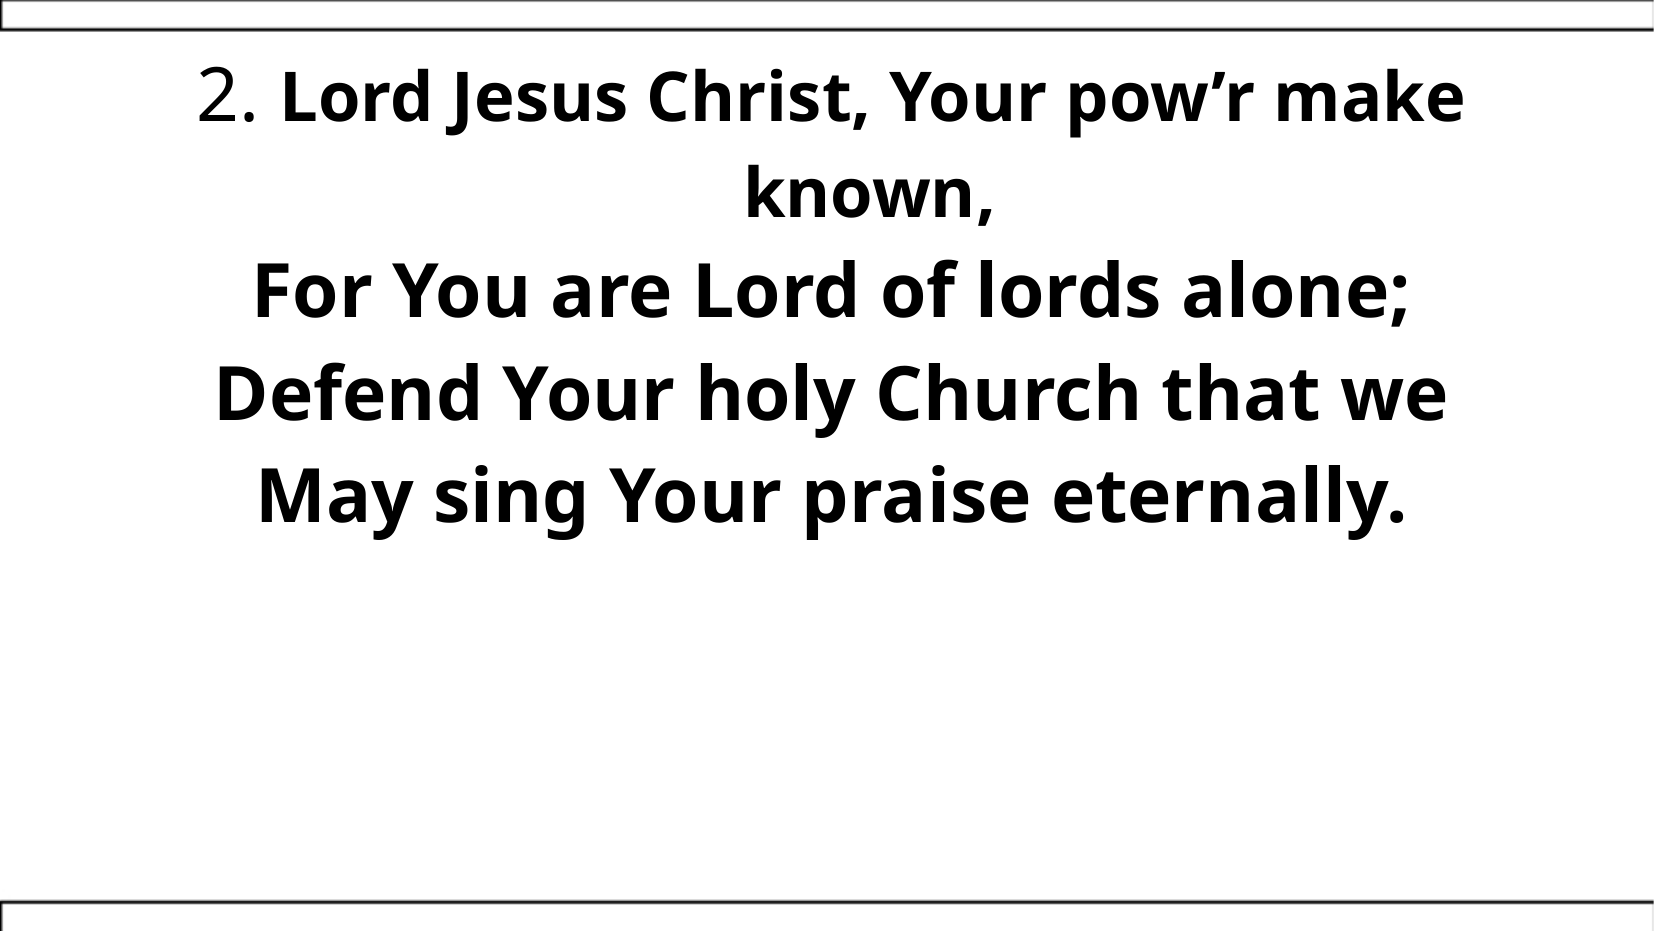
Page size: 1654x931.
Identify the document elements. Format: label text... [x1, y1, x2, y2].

text_box 2. Lord Jesus Christ, Your pow’r make known, For You are Lord of lords alone; Defend Your holy Church that we May sing Your praise eternally. [81, 33, 1582, 469]
picture [0, 0, 1654, 931]
